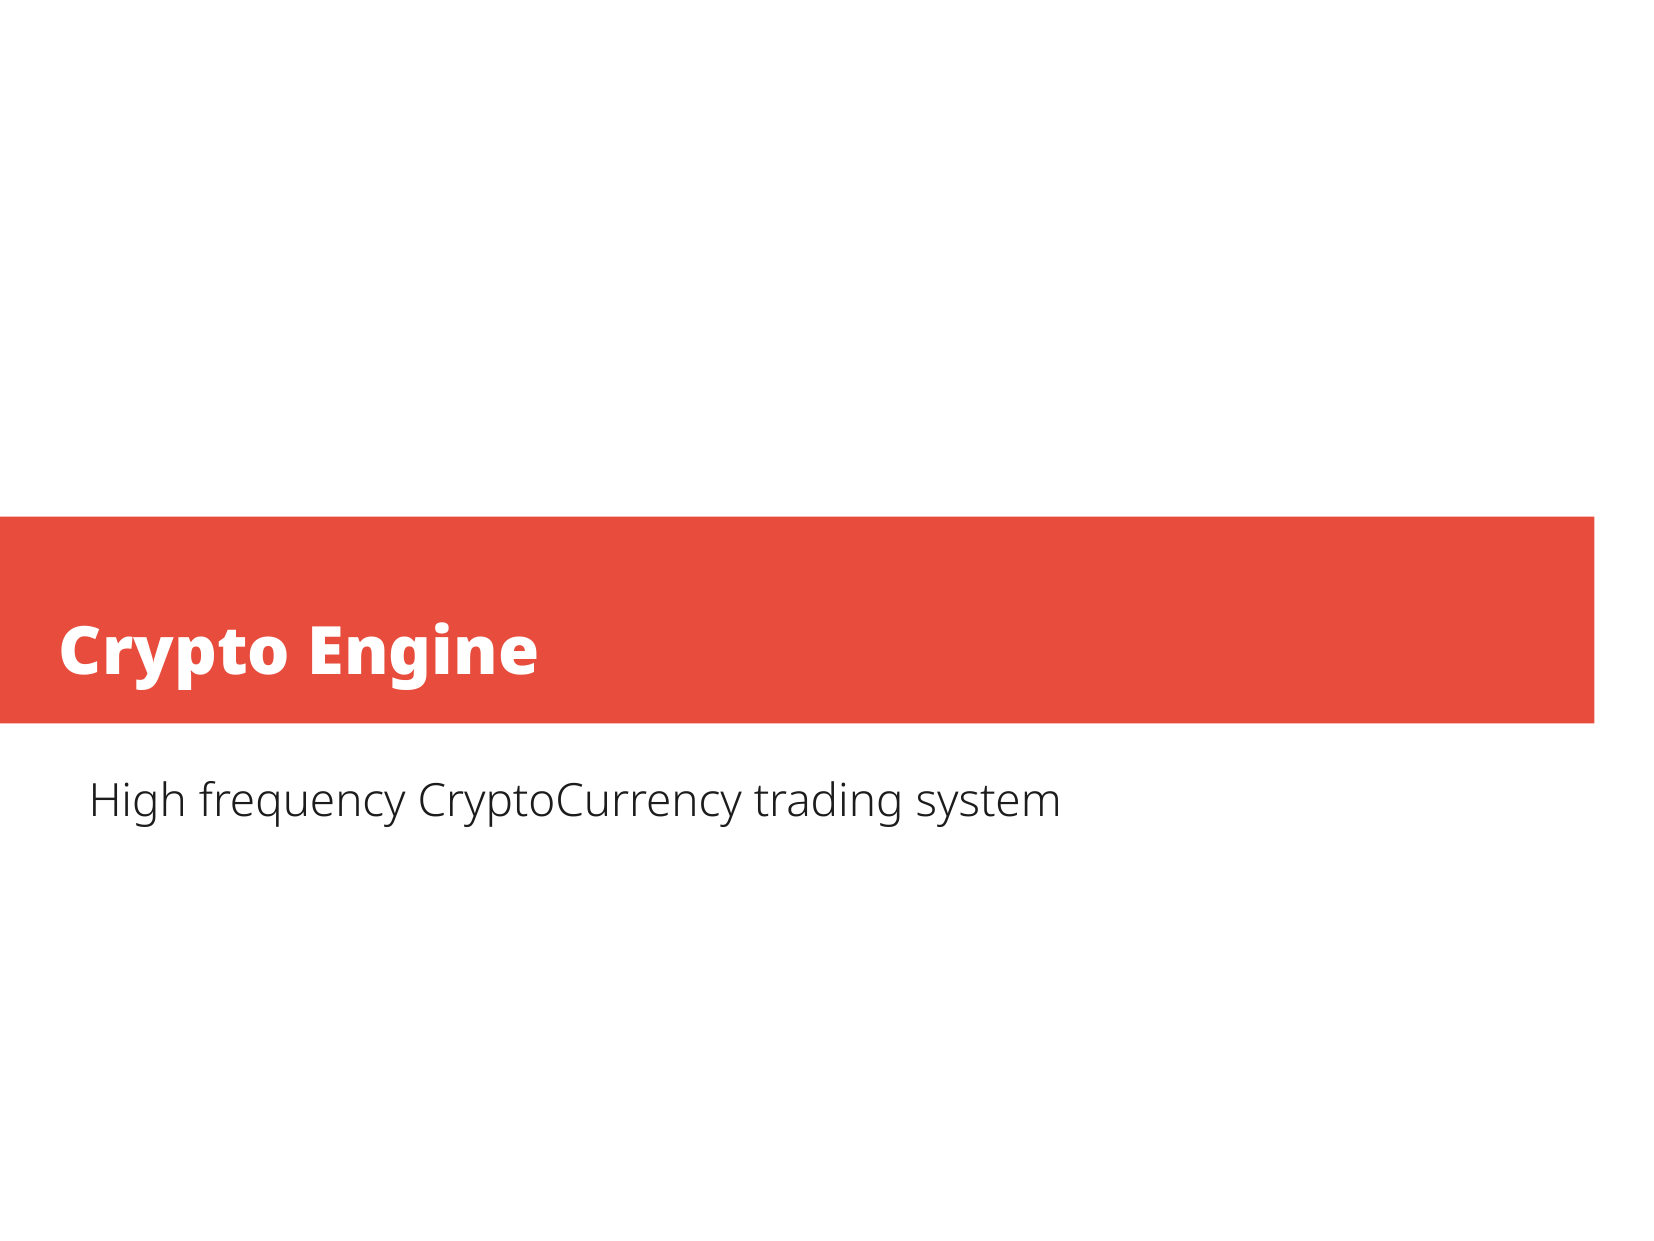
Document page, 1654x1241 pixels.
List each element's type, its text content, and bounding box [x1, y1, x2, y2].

title Crypto Engine [59, 546, 1595, 694]
subtitle High frequency CryptoCurrency trading system [88, 767, 1595, 1182]
